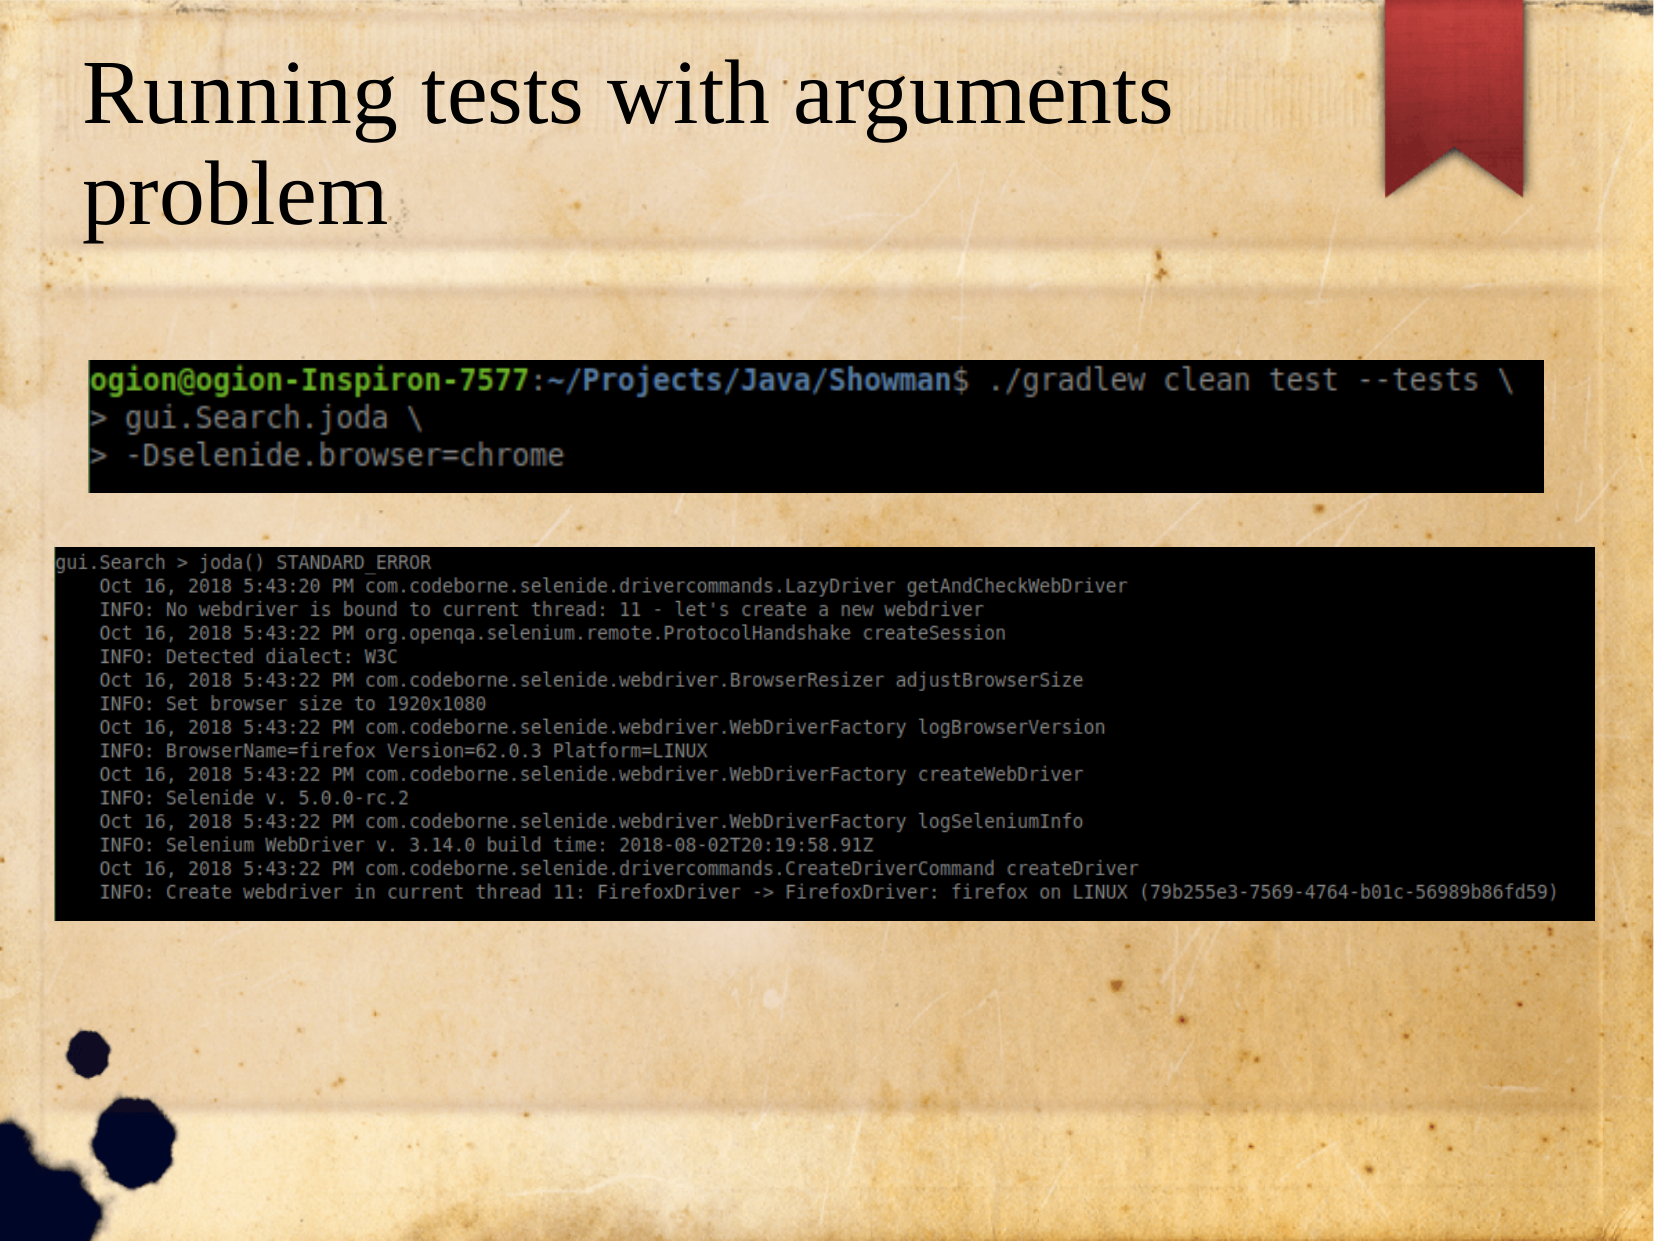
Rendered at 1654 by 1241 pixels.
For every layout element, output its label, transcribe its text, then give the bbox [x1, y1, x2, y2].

picture [0, 0, 1654, 1241]
title Running tests with arguments problem [82, 41, 1347, 245]
